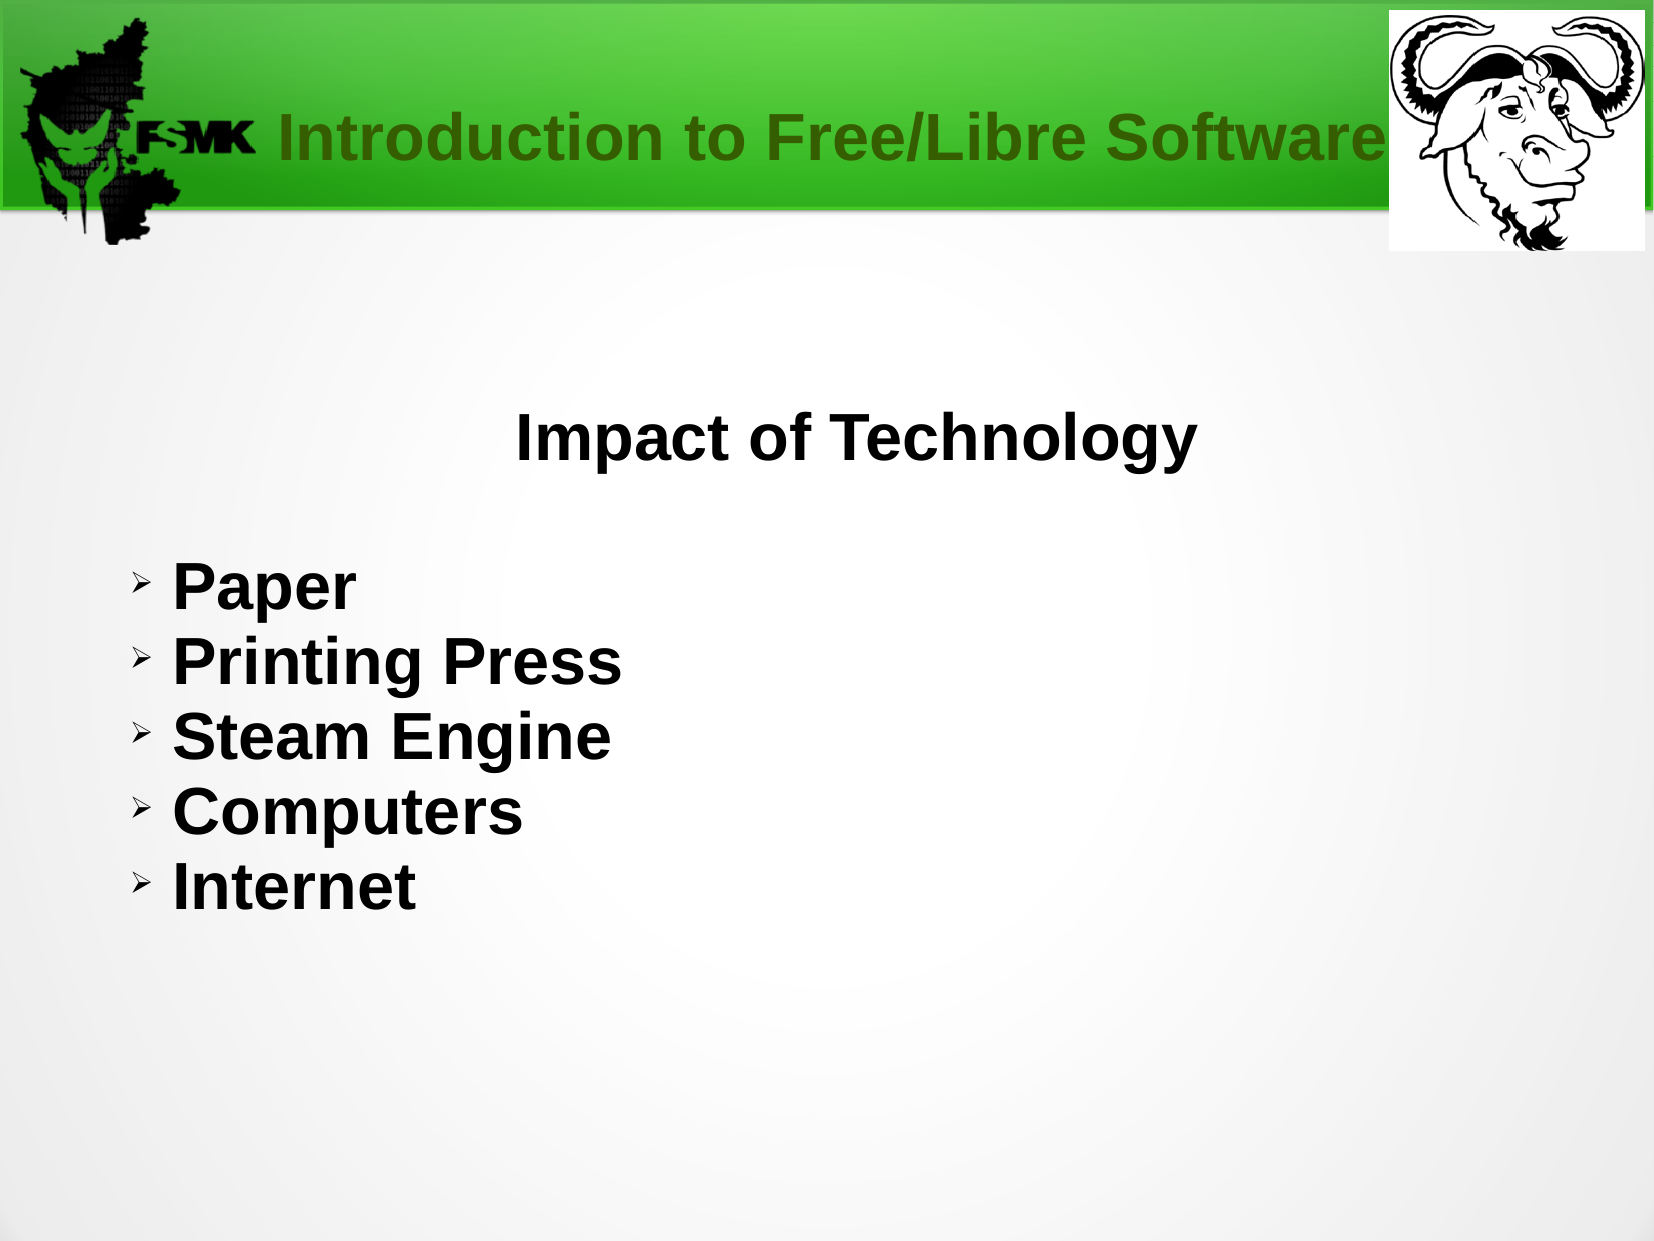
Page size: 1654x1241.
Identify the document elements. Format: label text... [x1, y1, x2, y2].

picture [3, 2, 274, 259]
title Introduction to Free/Libre Software [274, 42, 1389, 233]
picture [1389, 10, 1645, 251]
text_box Impact of Technology Paper Printing Press Steam Engine Computers Internet [129, 302, 1586, 1022]
